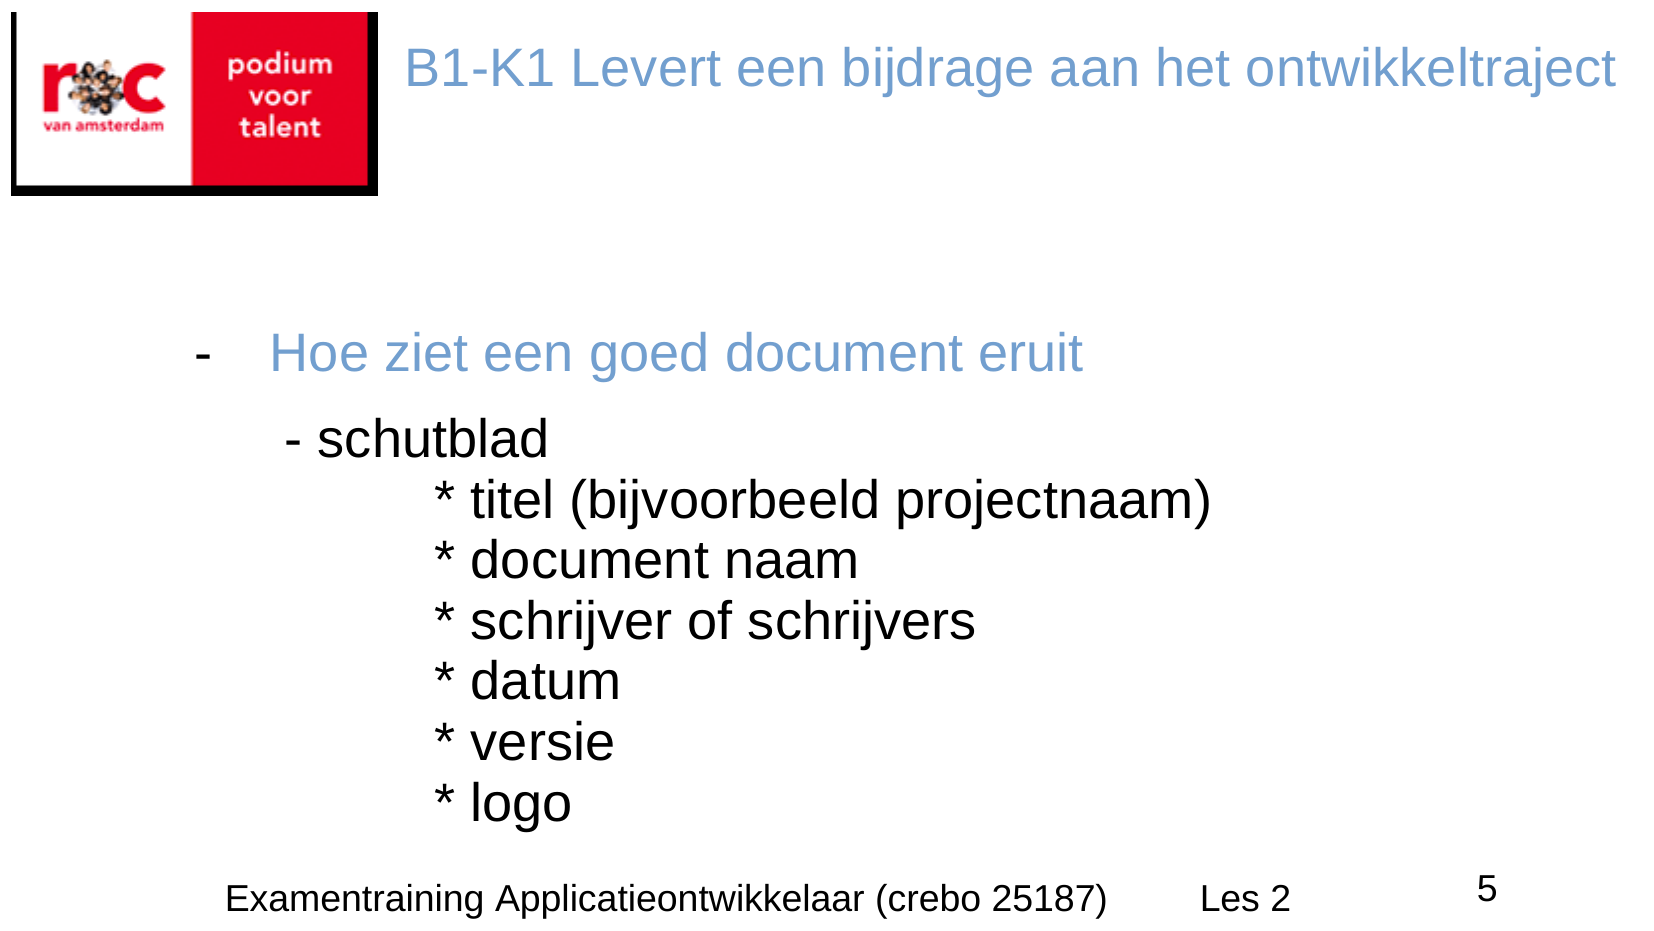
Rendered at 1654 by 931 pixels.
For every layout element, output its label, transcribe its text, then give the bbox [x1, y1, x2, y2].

text_box B1-K1 Levert een bijdrage aan het ontwikkeltraject [390, 30, 1654, 166]
text_box - Hoe ziet een goed document eruit [180, 315, 1591, 391]
text_box Examentraining Applicatieontwikkelaar (crebo 25187) [1336, 870, 1501, 927]
text_box Examentraining Applicatieontwikkelaar (crebo 25187) [210, 870, 1185, 927]
text_box - schutblad * titel (bijvoorbeeld projectnaam) * document naam * schrijver of schrijvers * datum * versie * logo [270, 401, 1654, 841]
text_box <number> [1462, 860, 1654, 931]
picture [11, 12, 378, 196]
text_box Les 2 [1185, 870, 1336, 927]
